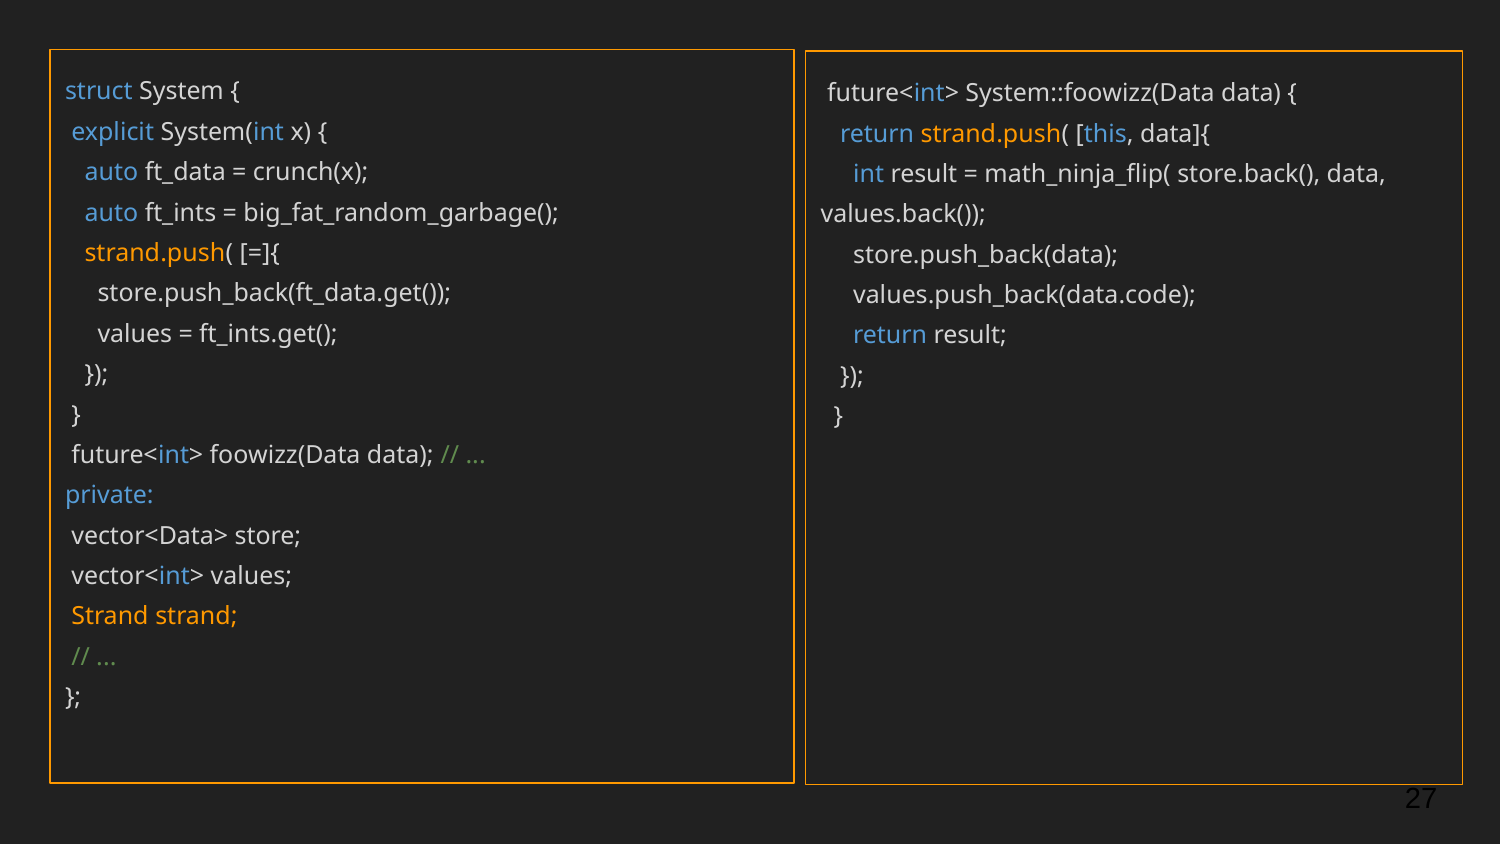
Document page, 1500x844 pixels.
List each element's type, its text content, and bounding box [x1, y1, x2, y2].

list struct System { explicit System(int x) { auto ft_data = crunch(x); auto ft_ints = big_fat_random_garbage(); strand.push( [=]{ store.push_back(ft_data.get()); values = ft_ints.get(); }); } future<int> foowizz(Data data); // ... private: vector<Data> store; vector<int> values; Strand strand; // ... }; [50, 49, 794, 783]
slide_number <number> [1389, 764, 1480, 830]
list future<int> System::foowizz(Data data) { return strand.push( [this, data]{ int result = math_ninja_flip( store.back(), data, values.back()); store.push_back(data); values.push_back(data.code); return result; }); } [805, 51, 1463, 785]
